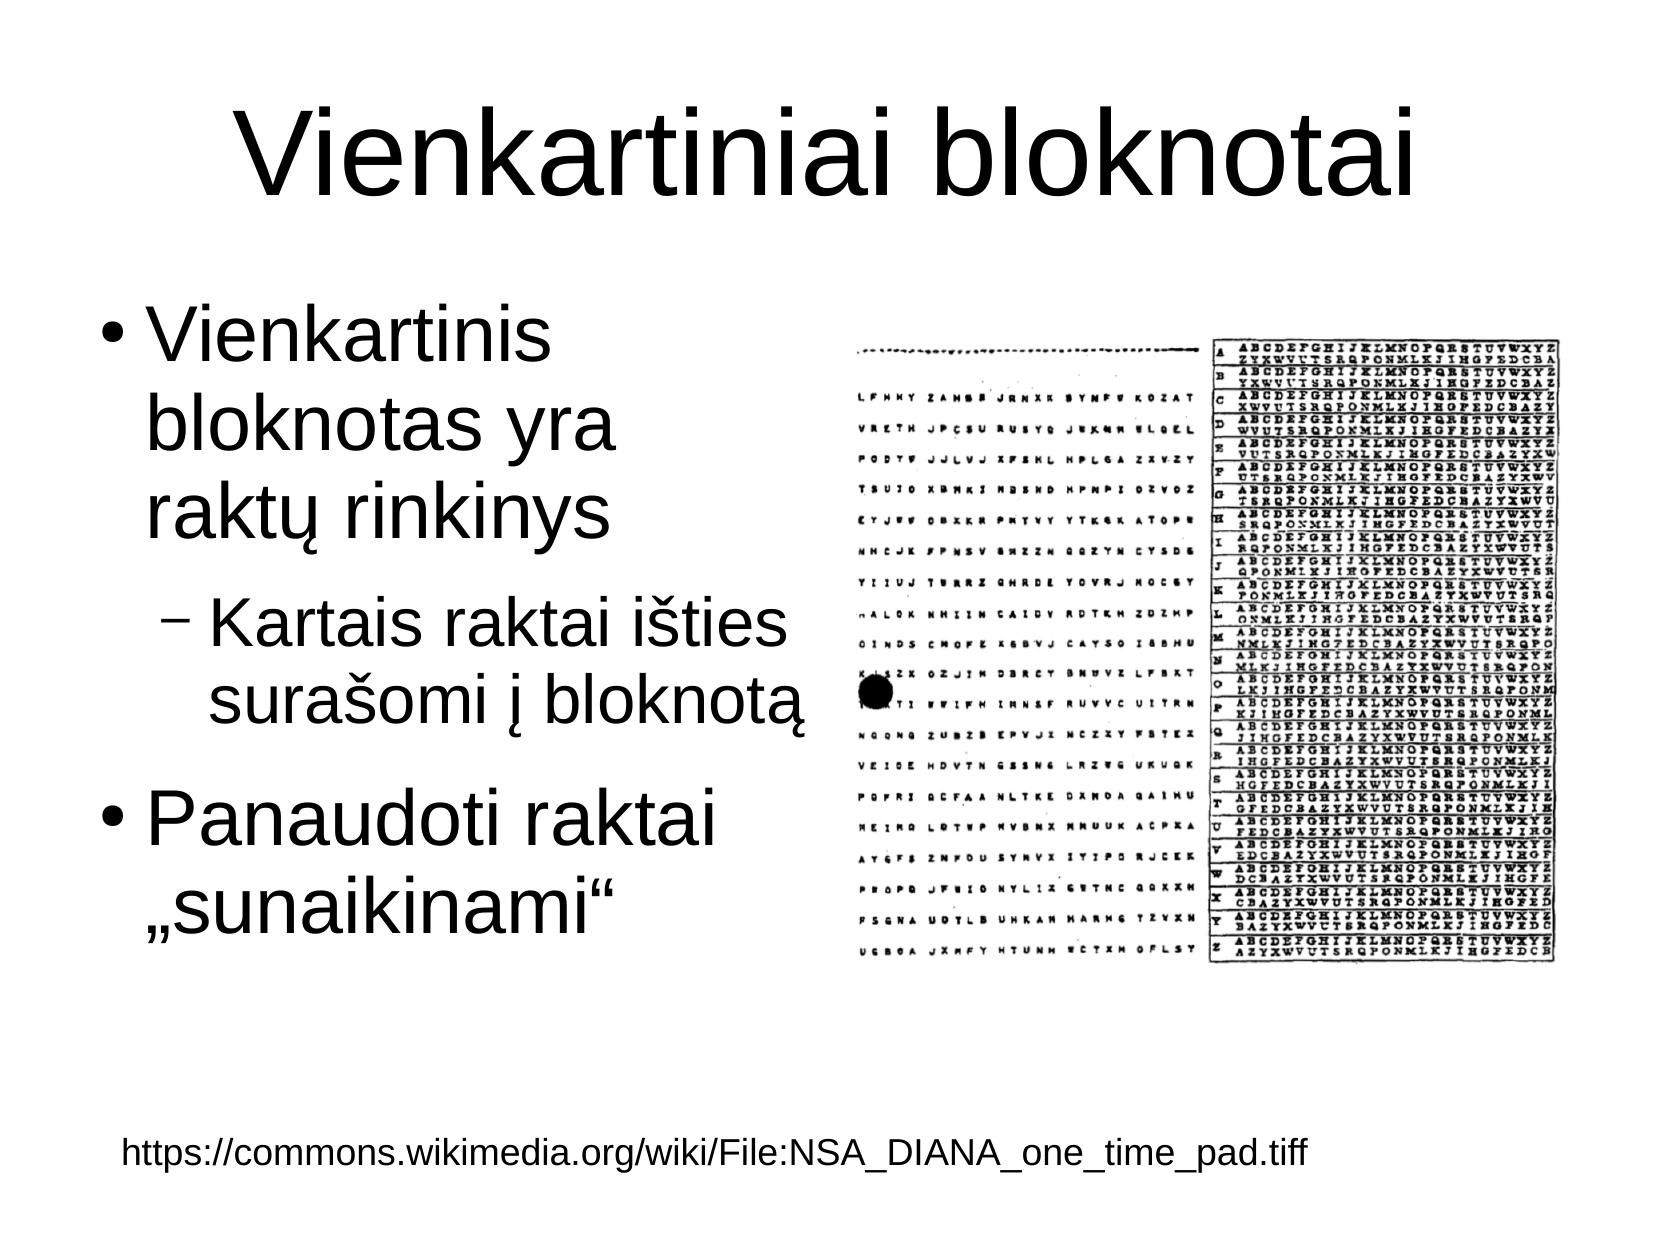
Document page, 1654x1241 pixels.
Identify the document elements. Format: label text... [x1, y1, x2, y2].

list Vienkartinis bloknotas yra raktų rinkinys Kartais raktai išties surašomi į bloknotą Panaudoti raktai „sunaikinami“ [82, 290, 809, 1010]
title Vienkartiniai bloknotai [82, 49, 1571, 257]
picture [845, 328, 1572, 972]
text_box https://commons.wikimedia.org/wiki/File:NSA_DIANA_one_time_pad.tiff [106, 1124, 1324, 1182]
